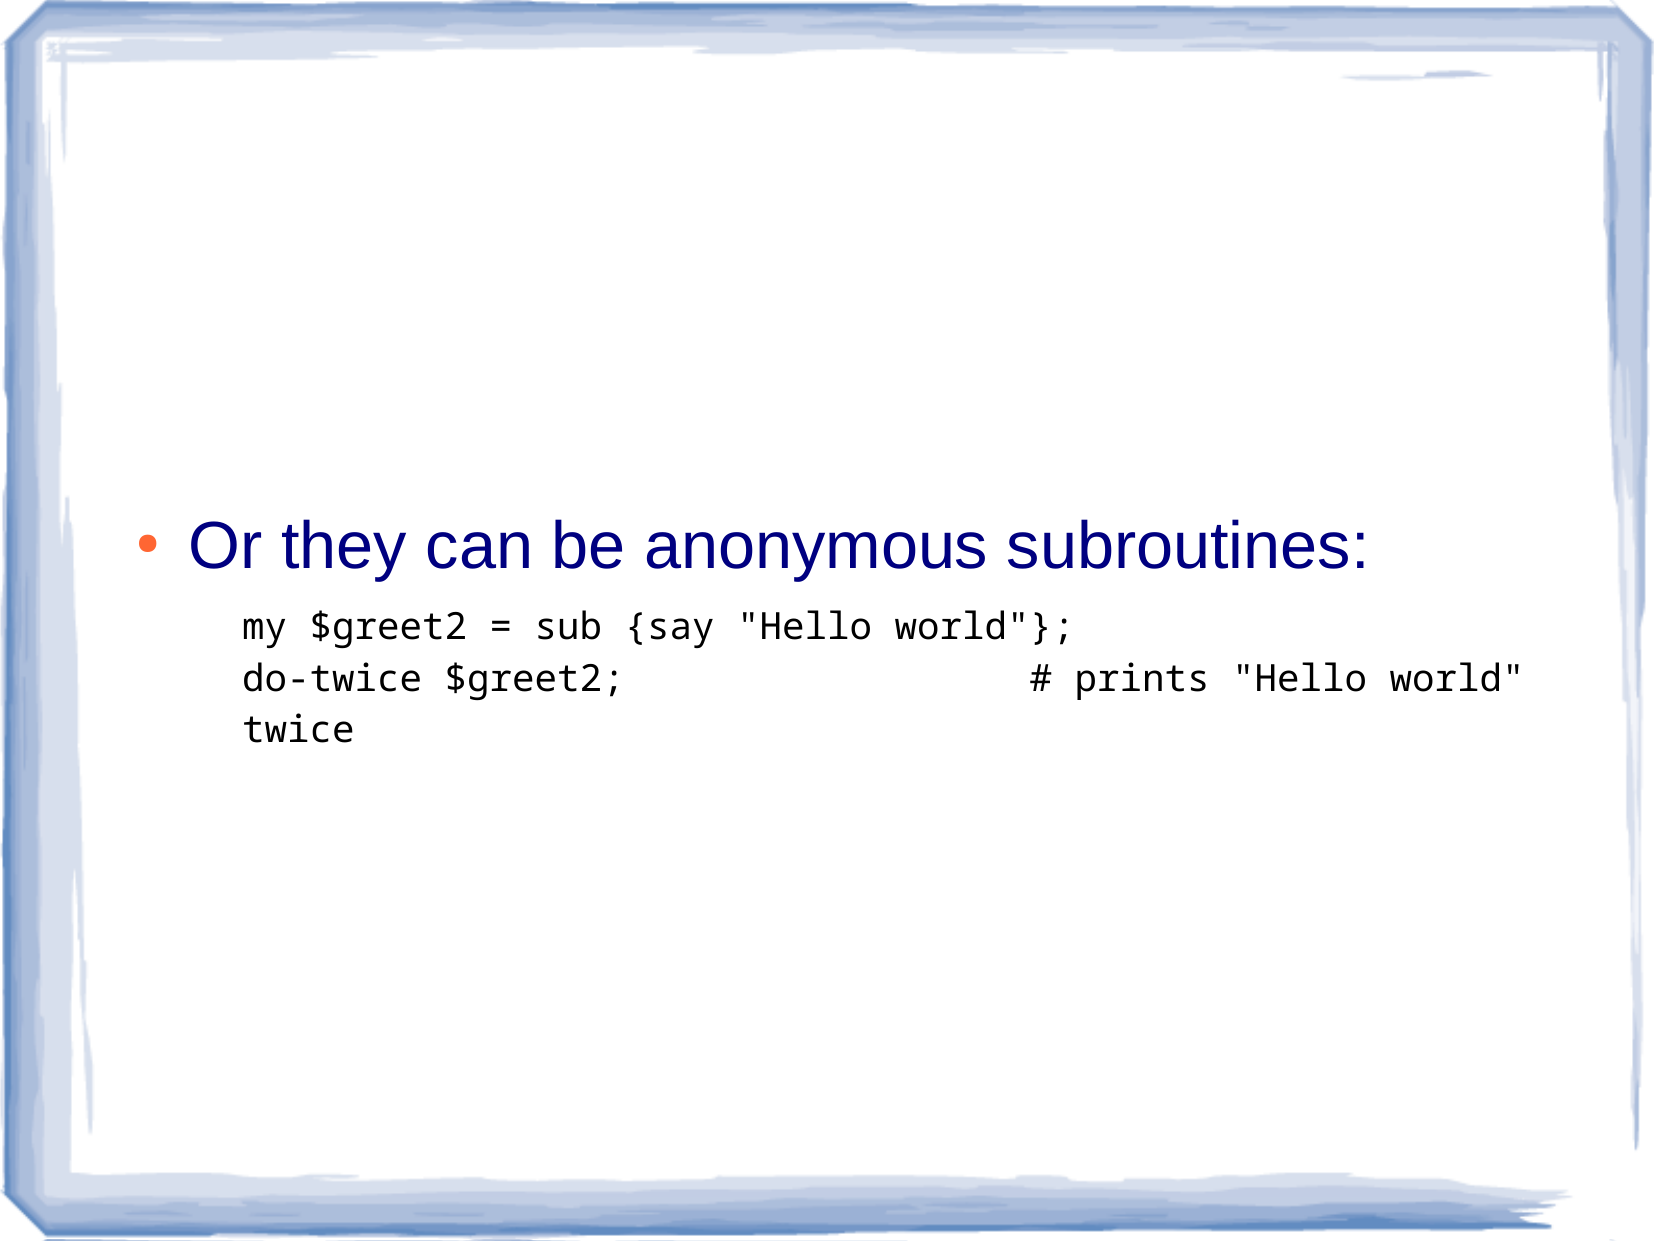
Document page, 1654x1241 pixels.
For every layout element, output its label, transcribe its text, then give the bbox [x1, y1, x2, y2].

list Or they can be anonymous subroutines: my $greet2 = sub {say "Hello world"}; do-twice $greet2; # prints "Hello world" twice [118, 242, 1571, 1137]
picture [0, 0, 1654, 1241]
